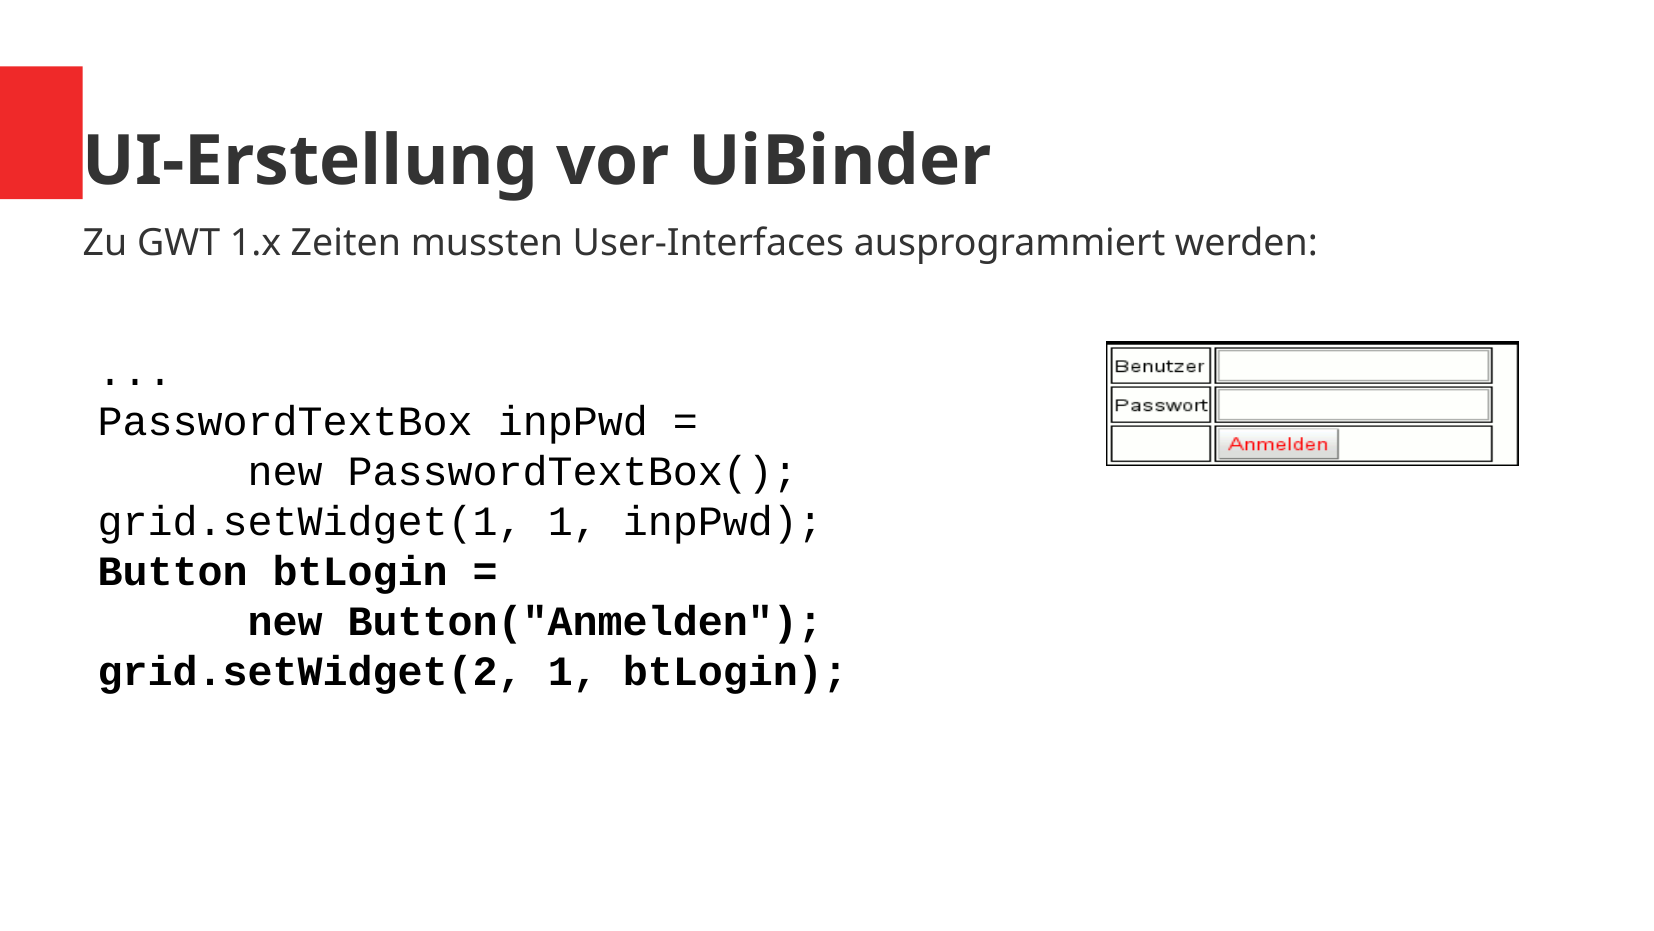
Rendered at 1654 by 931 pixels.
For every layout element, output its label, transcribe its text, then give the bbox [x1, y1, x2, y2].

text_box ... PasswordTextBox inpPwd = new PasswordTextBox(); grid.setWidget(1, 1, inpPwd); Button btLogin = new Button("Anmelden"); grid.setWidget(2, 1, btLogin); [82, 336, 1068, 801]
title UI-Erstellung vor UiBinder [82, 33, 1571, 196]
picture [1106, 341, 1519, 466]
list Zu GWT 1.x Zeiten mussten User-Interfaces ausprogrammiert werden: [82, 217, 1571, 337]
